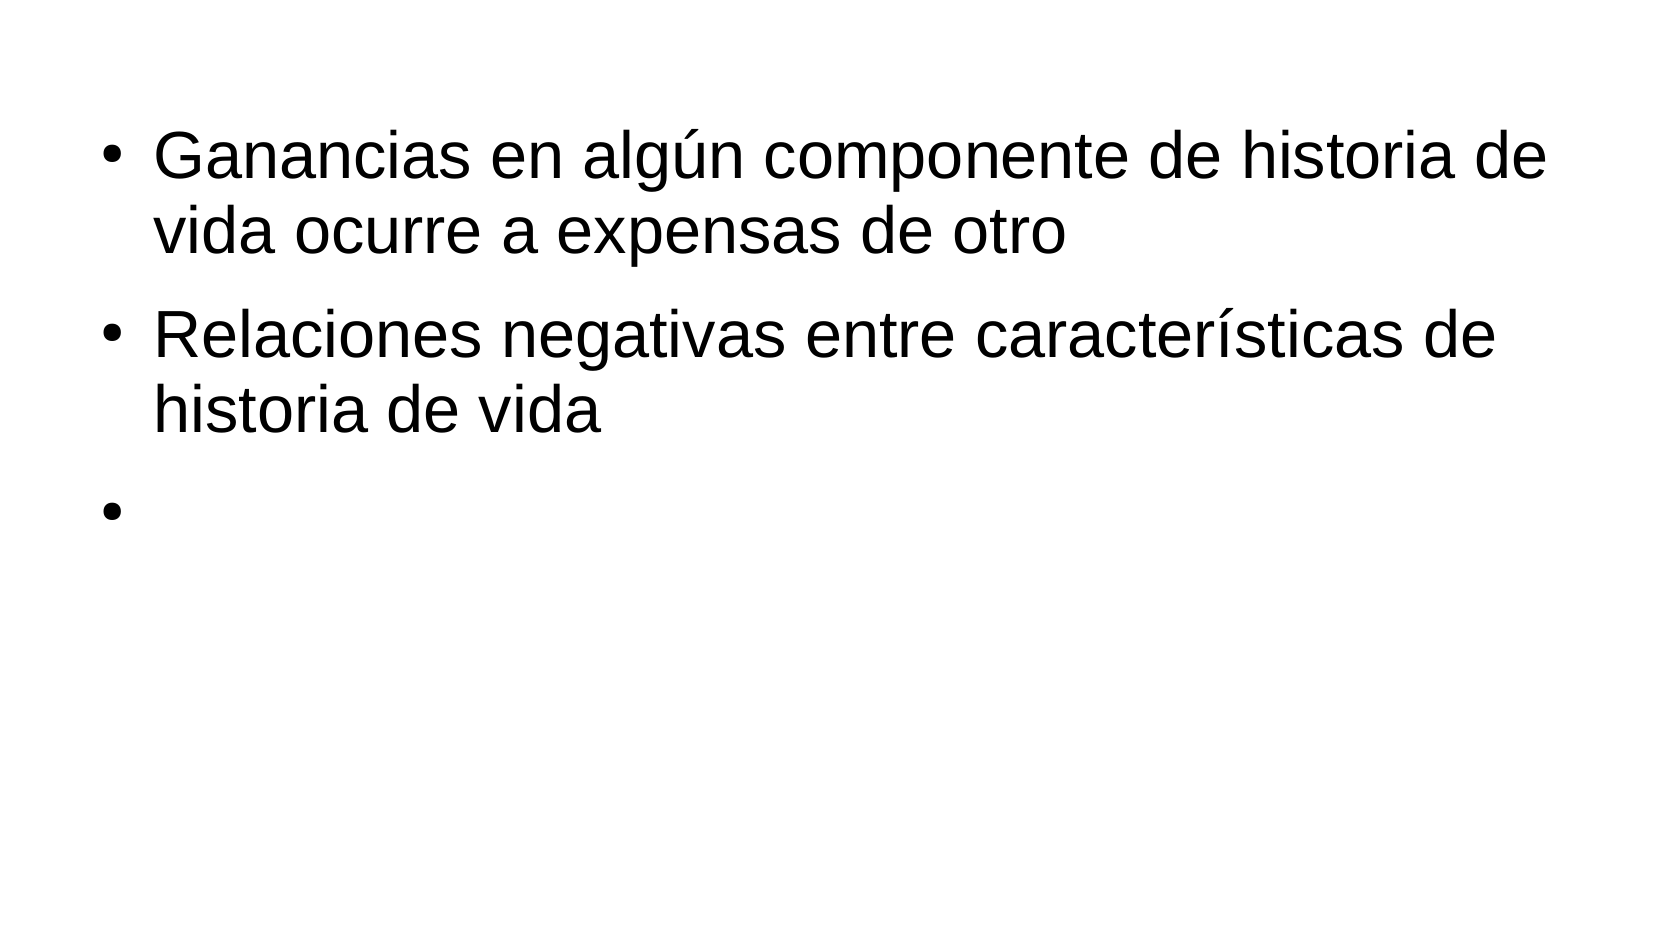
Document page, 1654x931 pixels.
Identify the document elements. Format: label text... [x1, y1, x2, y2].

list Ganancias en algún componente de historia de vida ocurre a expensas de otro Relaciones negativas entre características de historia de vida [82, 118, 1571, 758]
